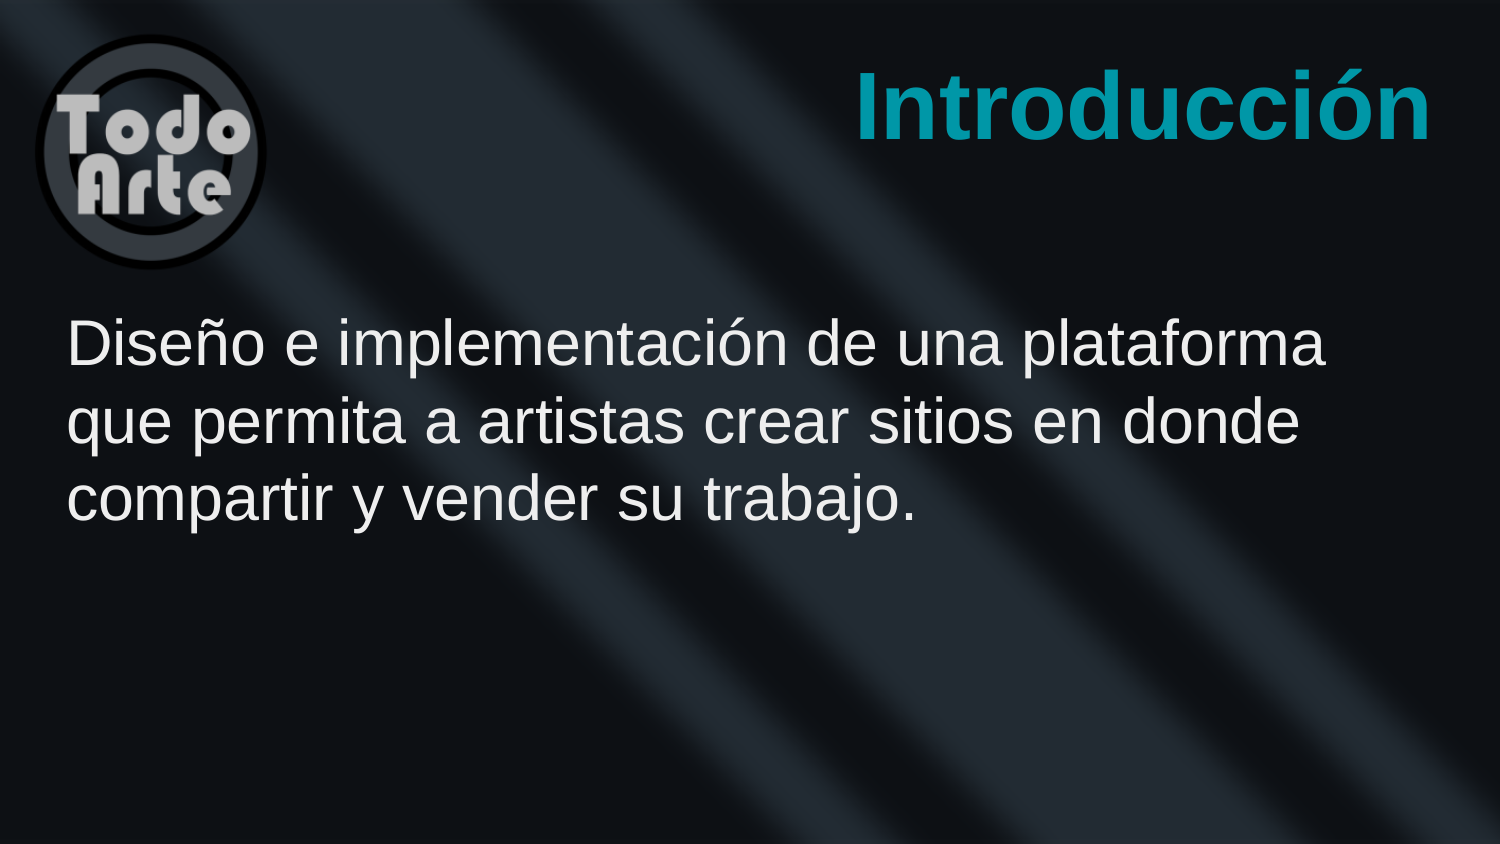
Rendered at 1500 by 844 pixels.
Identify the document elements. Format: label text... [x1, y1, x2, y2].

list Diseño e implementación de una plataforma que permita a artistas crear sitios en donde compartir y vender su trabajo. [51, 286, 1449, 771]
title Introducción [207, 28, 1449, 159]
picture [0, 0, 1500, 844]
